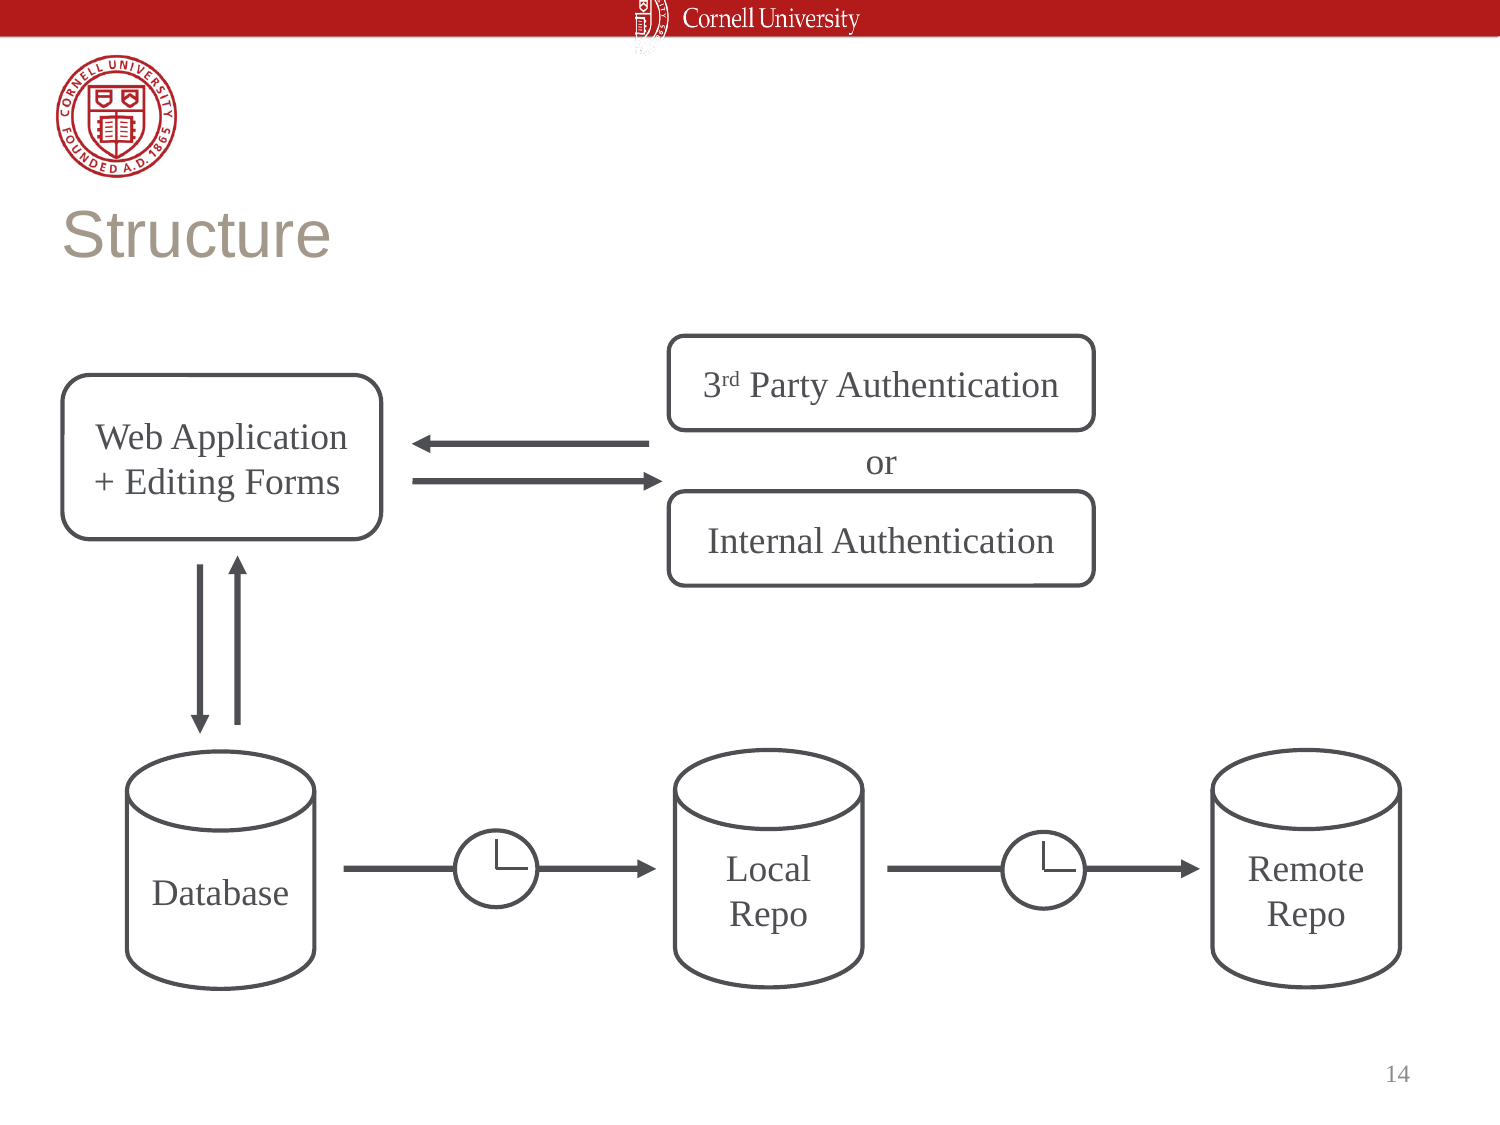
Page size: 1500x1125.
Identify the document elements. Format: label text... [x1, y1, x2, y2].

text_box [454, 830, 538, 908]
text_box [1002, 831, 1085, 909]
slide_number <number> [1074, 1042, 1425, 1103]
picture [635, 0, 860, 60]
text_box Remote Repo [1212, 749, 1401, 988]
text_box or [668, 430, 1094, 490]
text_box Database [126, 751, 315, 989]
picture [50, 50, 195, 174]
title Structure [46, 174, 1471, 288]
text_box Local Repo [675, 749, 863, 988]
text_box Web Application + Editing Forms [62, 374, 382, 540]
text_box Internal Authentication [668, 491, 1094, 586]
text_box 3rd Party Authentication [668, 335, 1094, 430]
